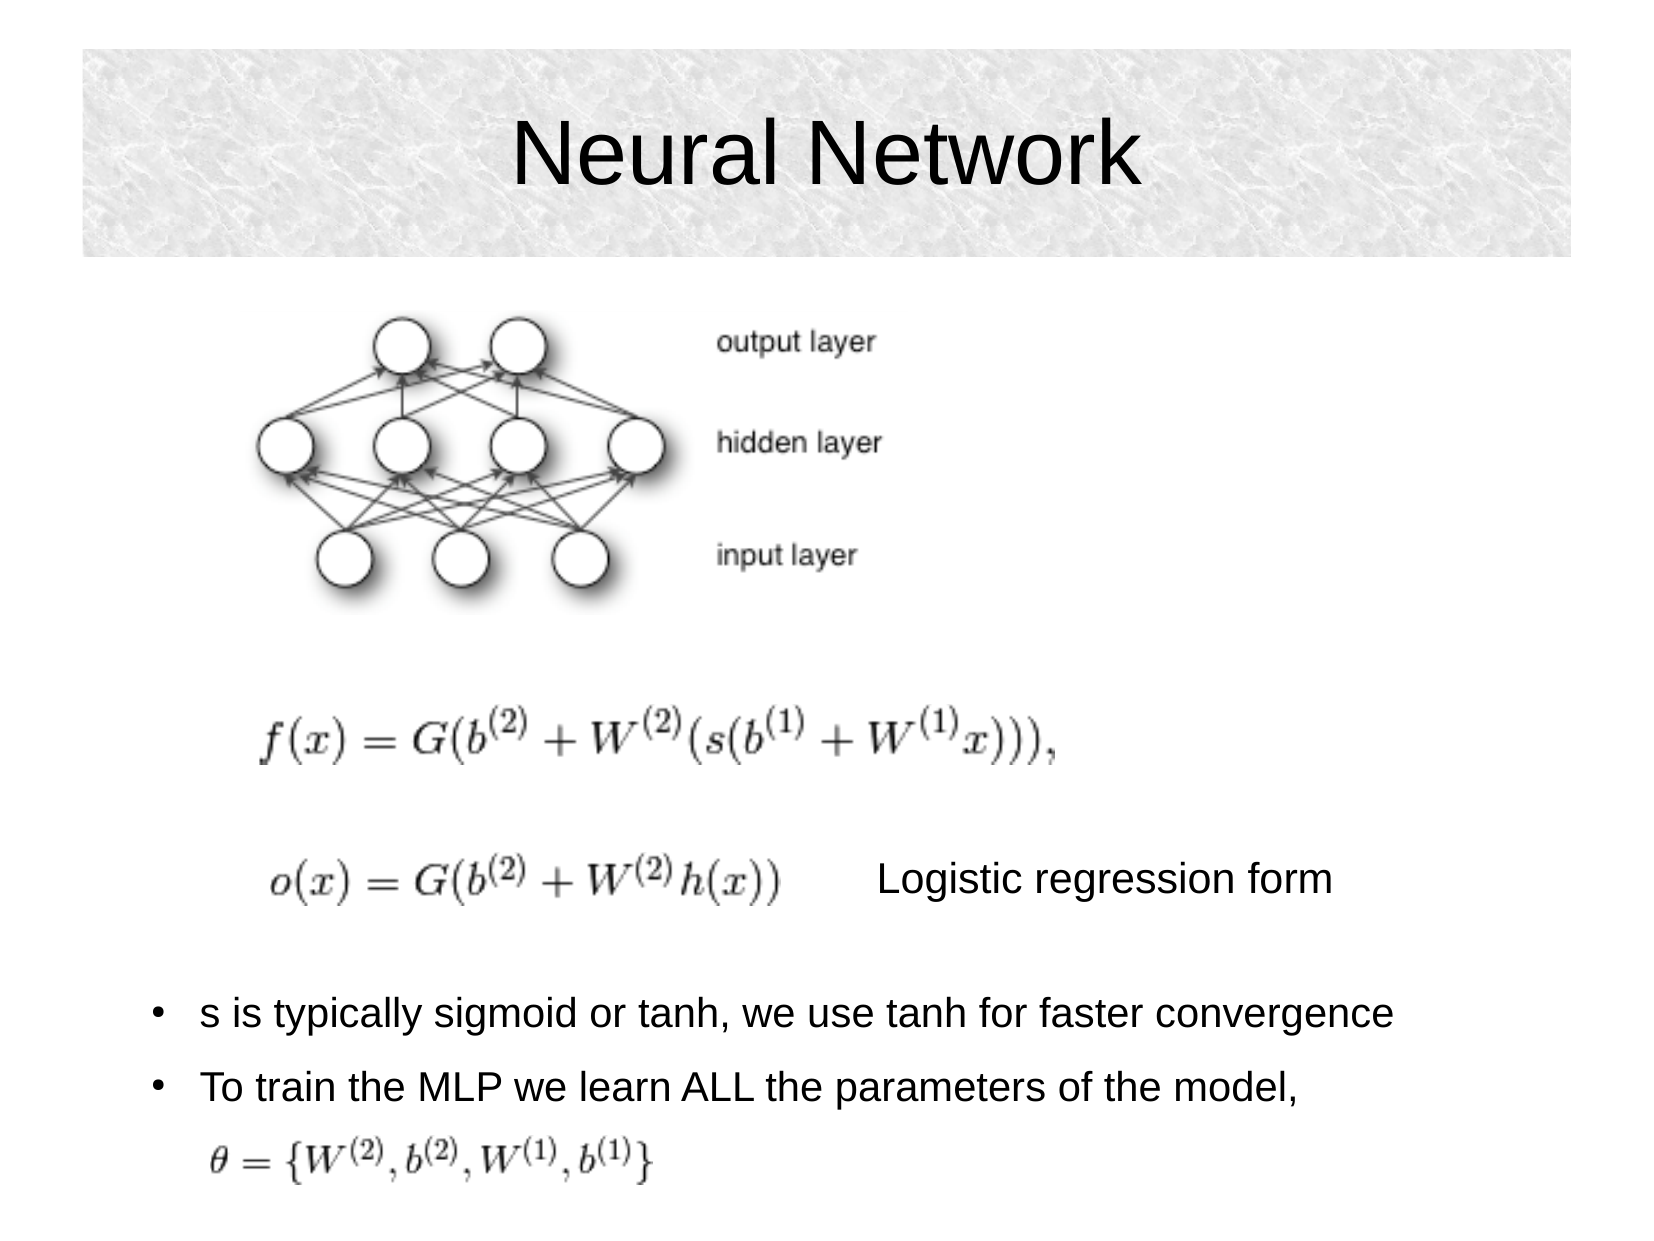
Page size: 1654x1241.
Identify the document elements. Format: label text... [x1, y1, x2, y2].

picture [240, 310, 908, 616]
picture [270, 852, 781, 906]
picture [258, 704, 1055, 766]
title Neural Network [82, 49, 1571, 257]
list Logistic regression form [810, 855, 1366, 916]
list s is typically sigmoid or tanh, we use tanh for faster convergence To train the MLP we learn ALL the parameters of the model, [135, 990, 1531, 1111]
picture [210, 1135, 653, 1186]
